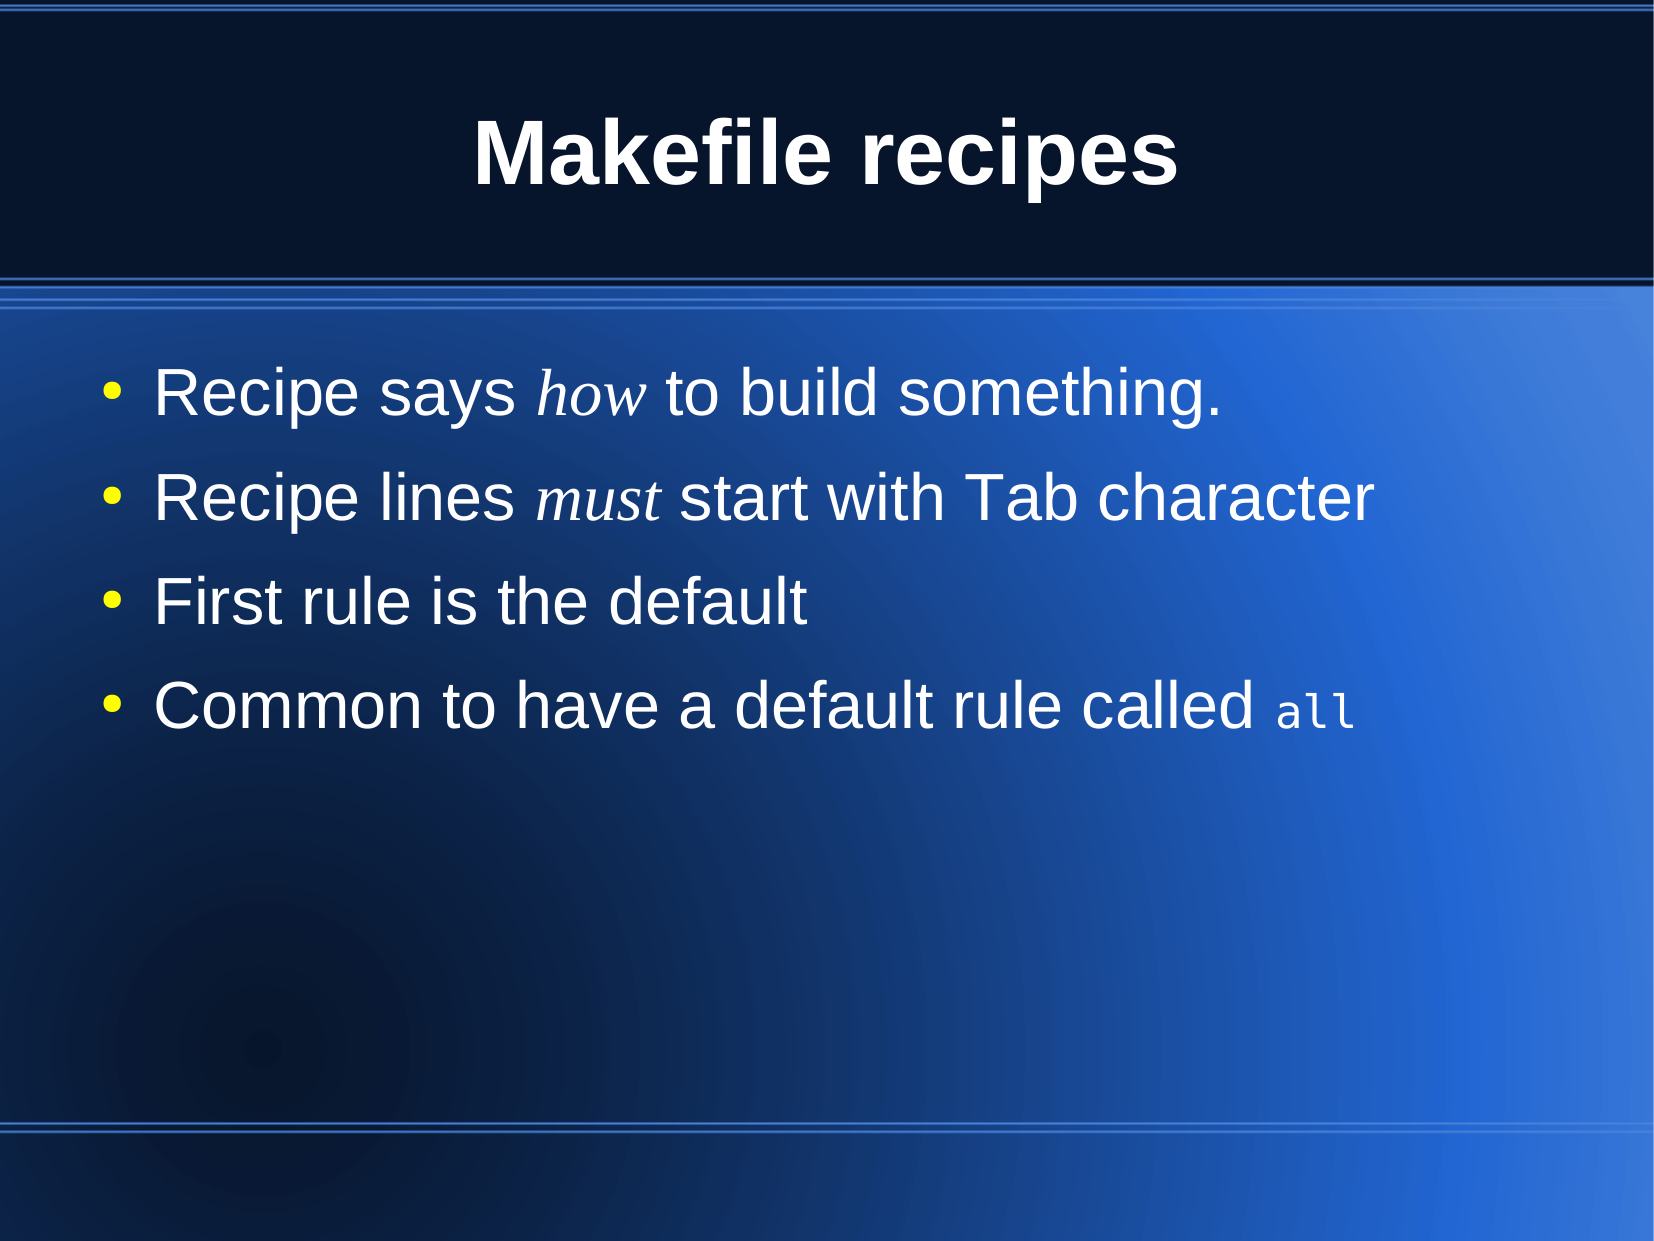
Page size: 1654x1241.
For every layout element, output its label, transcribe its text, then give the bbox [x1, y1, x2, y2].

picture [0, 0, 1654, 1241]
list Recipe says how to build something. Recipe lines must start with Tab character First rule is the default Common to have a default rule called all [82, 355, 1571, 1058]
title Makefile recipes [82, 49, 1571, 257]
